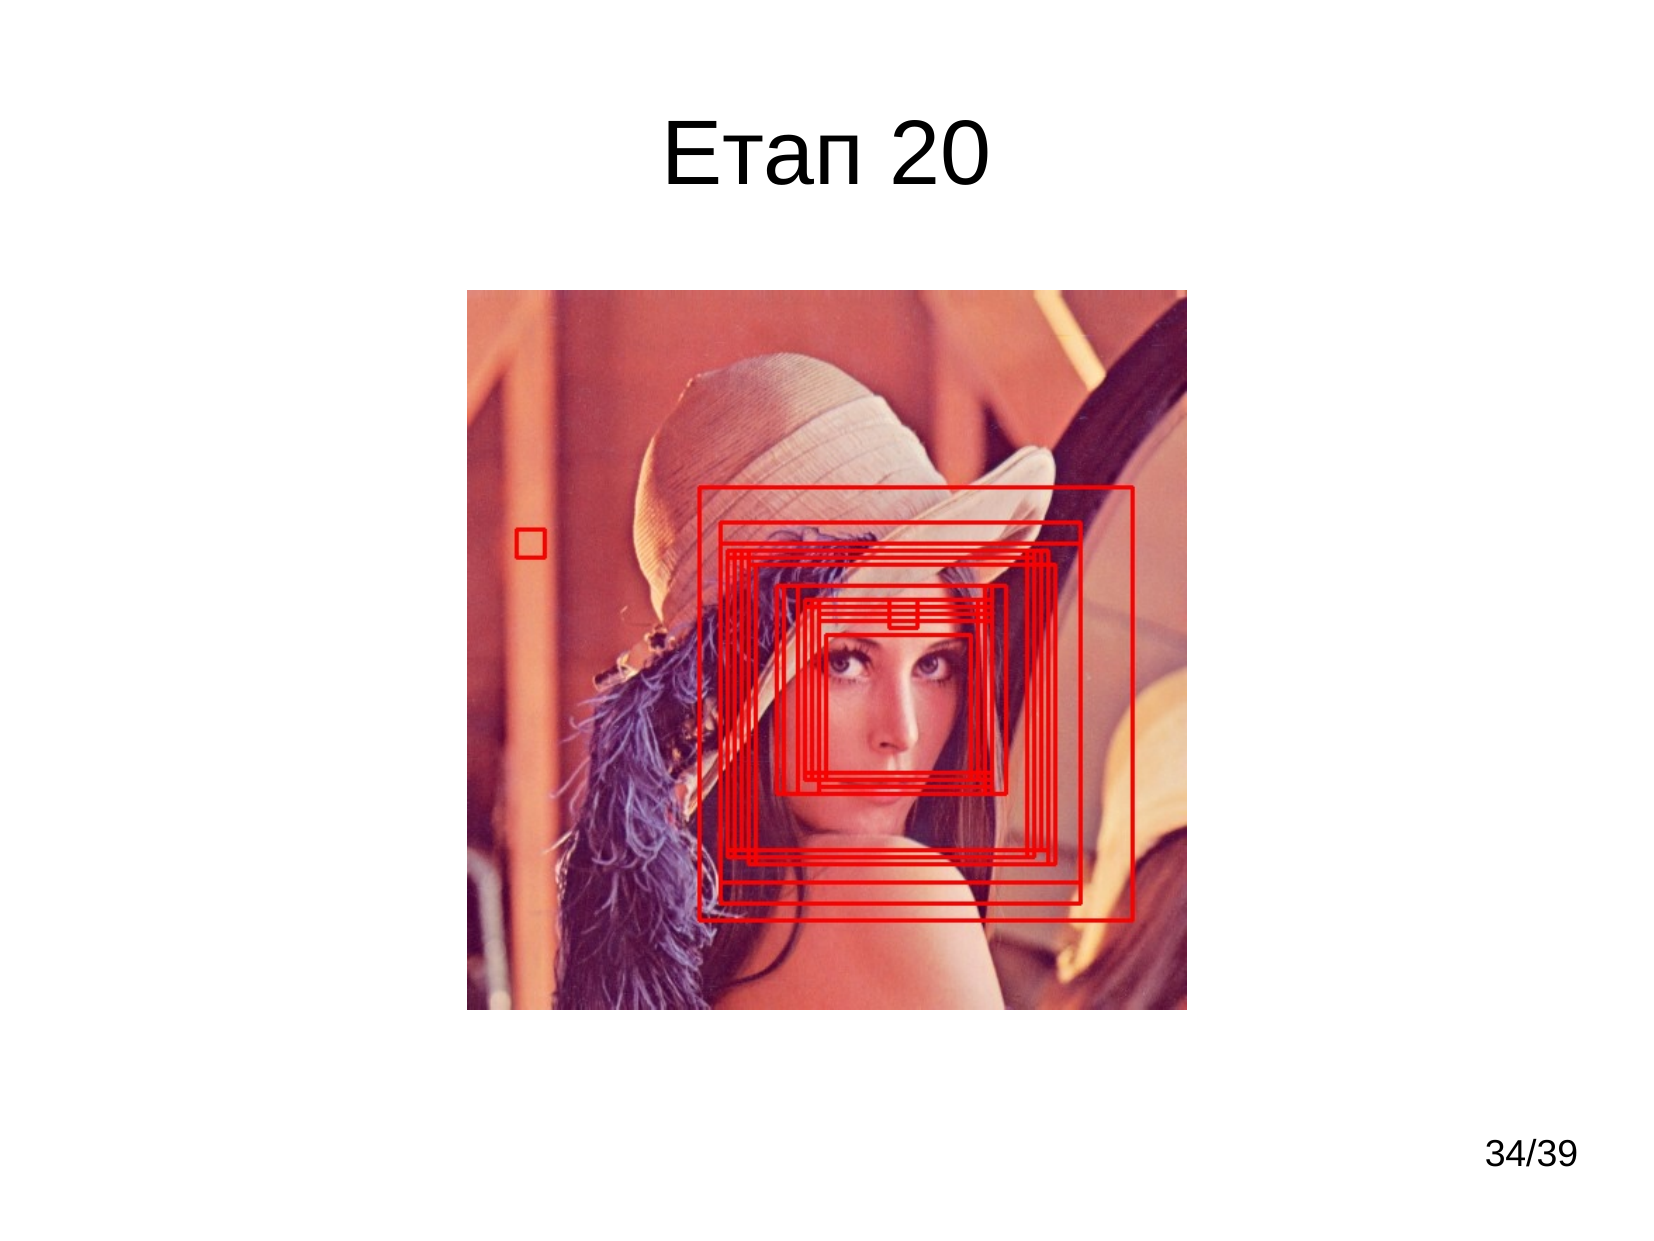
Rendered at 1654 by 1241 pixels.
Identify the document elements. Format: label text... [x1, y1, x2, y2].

picture [467, 290, 1187, 1010]
title Етап 20 [82, 49, 1571, 257]
text_box 34/39 [1470, 1125, 1606, 1182]
